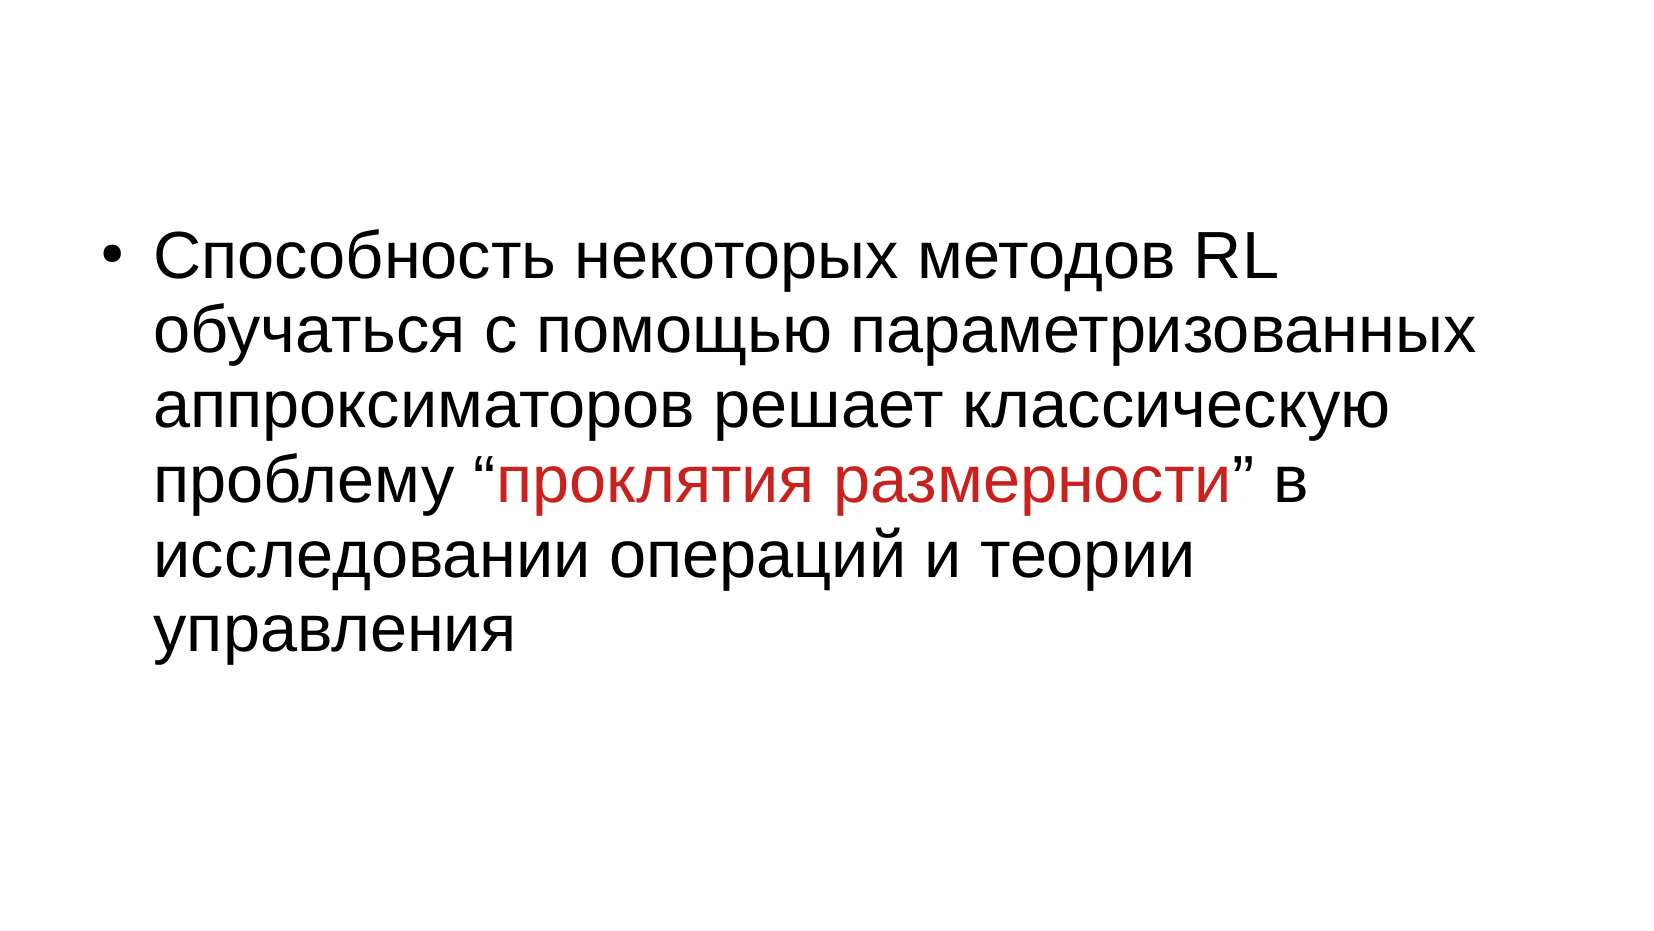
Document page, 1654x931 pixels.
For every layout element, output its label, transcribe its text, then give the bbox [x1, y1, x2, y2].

list Способность некоторых методов RL обучаться с помощью параметризованных аппроксиматоров решает классическую проблему “проклятия размерности” в исследовании операций и теории управления [82, 217, 1571, 758]
